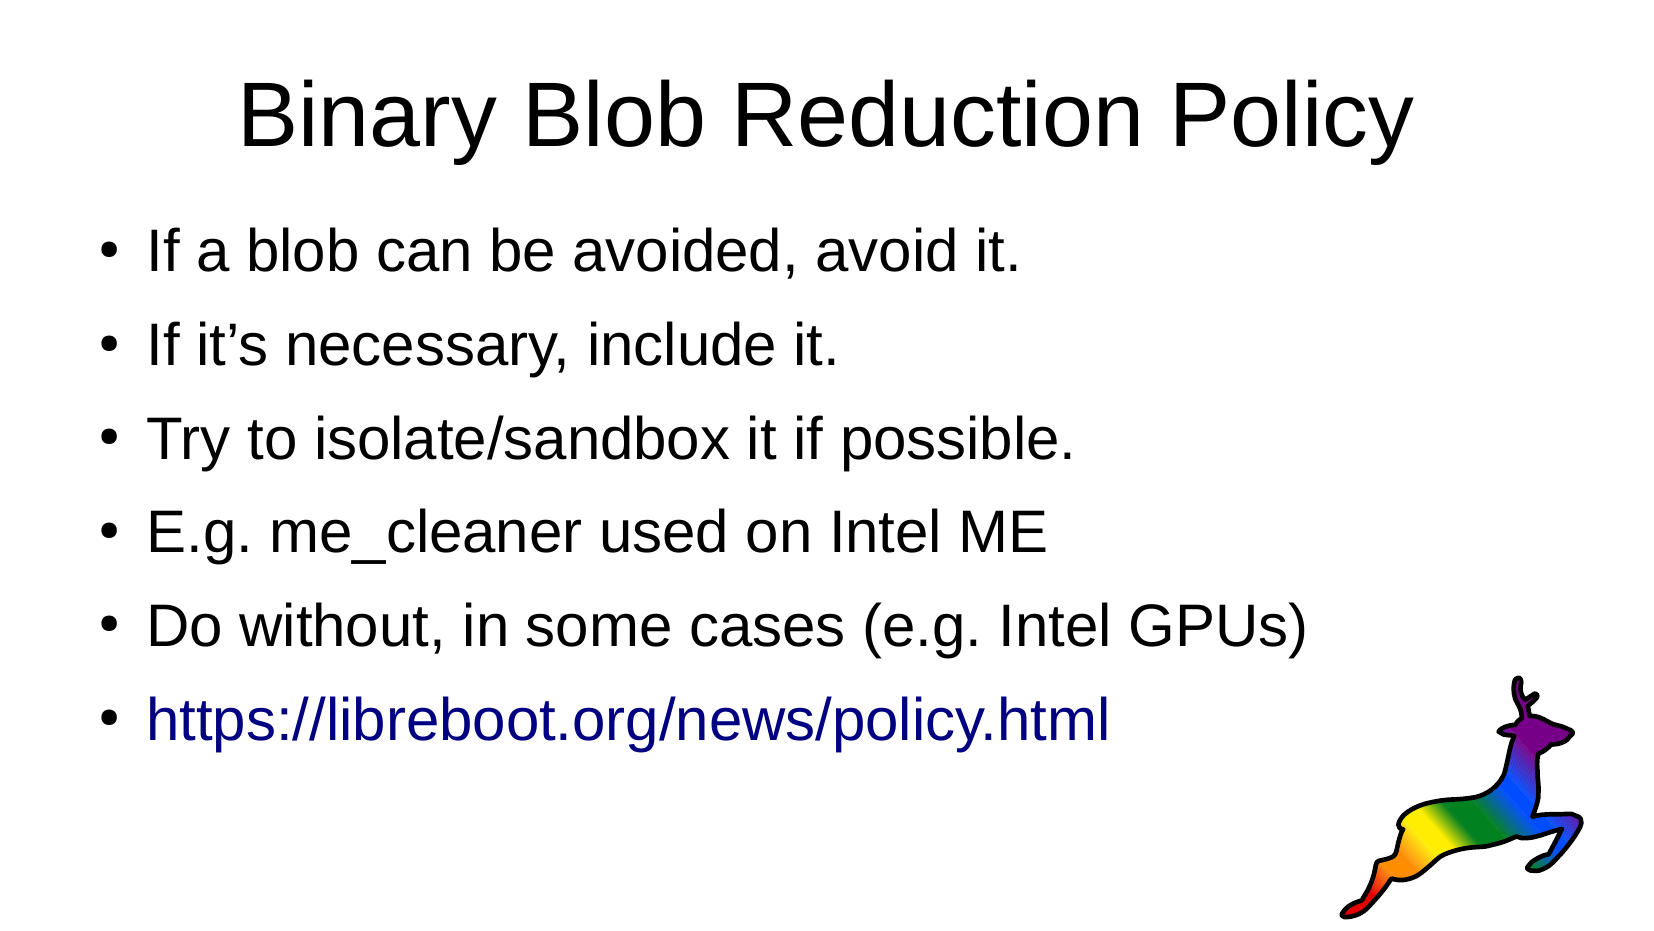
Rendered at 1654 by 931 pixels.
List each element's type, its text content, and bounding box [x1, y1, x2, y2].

list If a blob can be avoided, avoid it. If it’s necessary, include it. Try to isolate/sandbox it if possible. E.g. me_cleaner used on Intel ME Do without, in some cases (e.g. Intel GPUs) https://libreboot.org/news/policy.html [82, 217, 1571, 758]
picture [1328, 664, 1595, 931]
title Binary Blob Reduction Policy [82, 37, 1571, 193]
